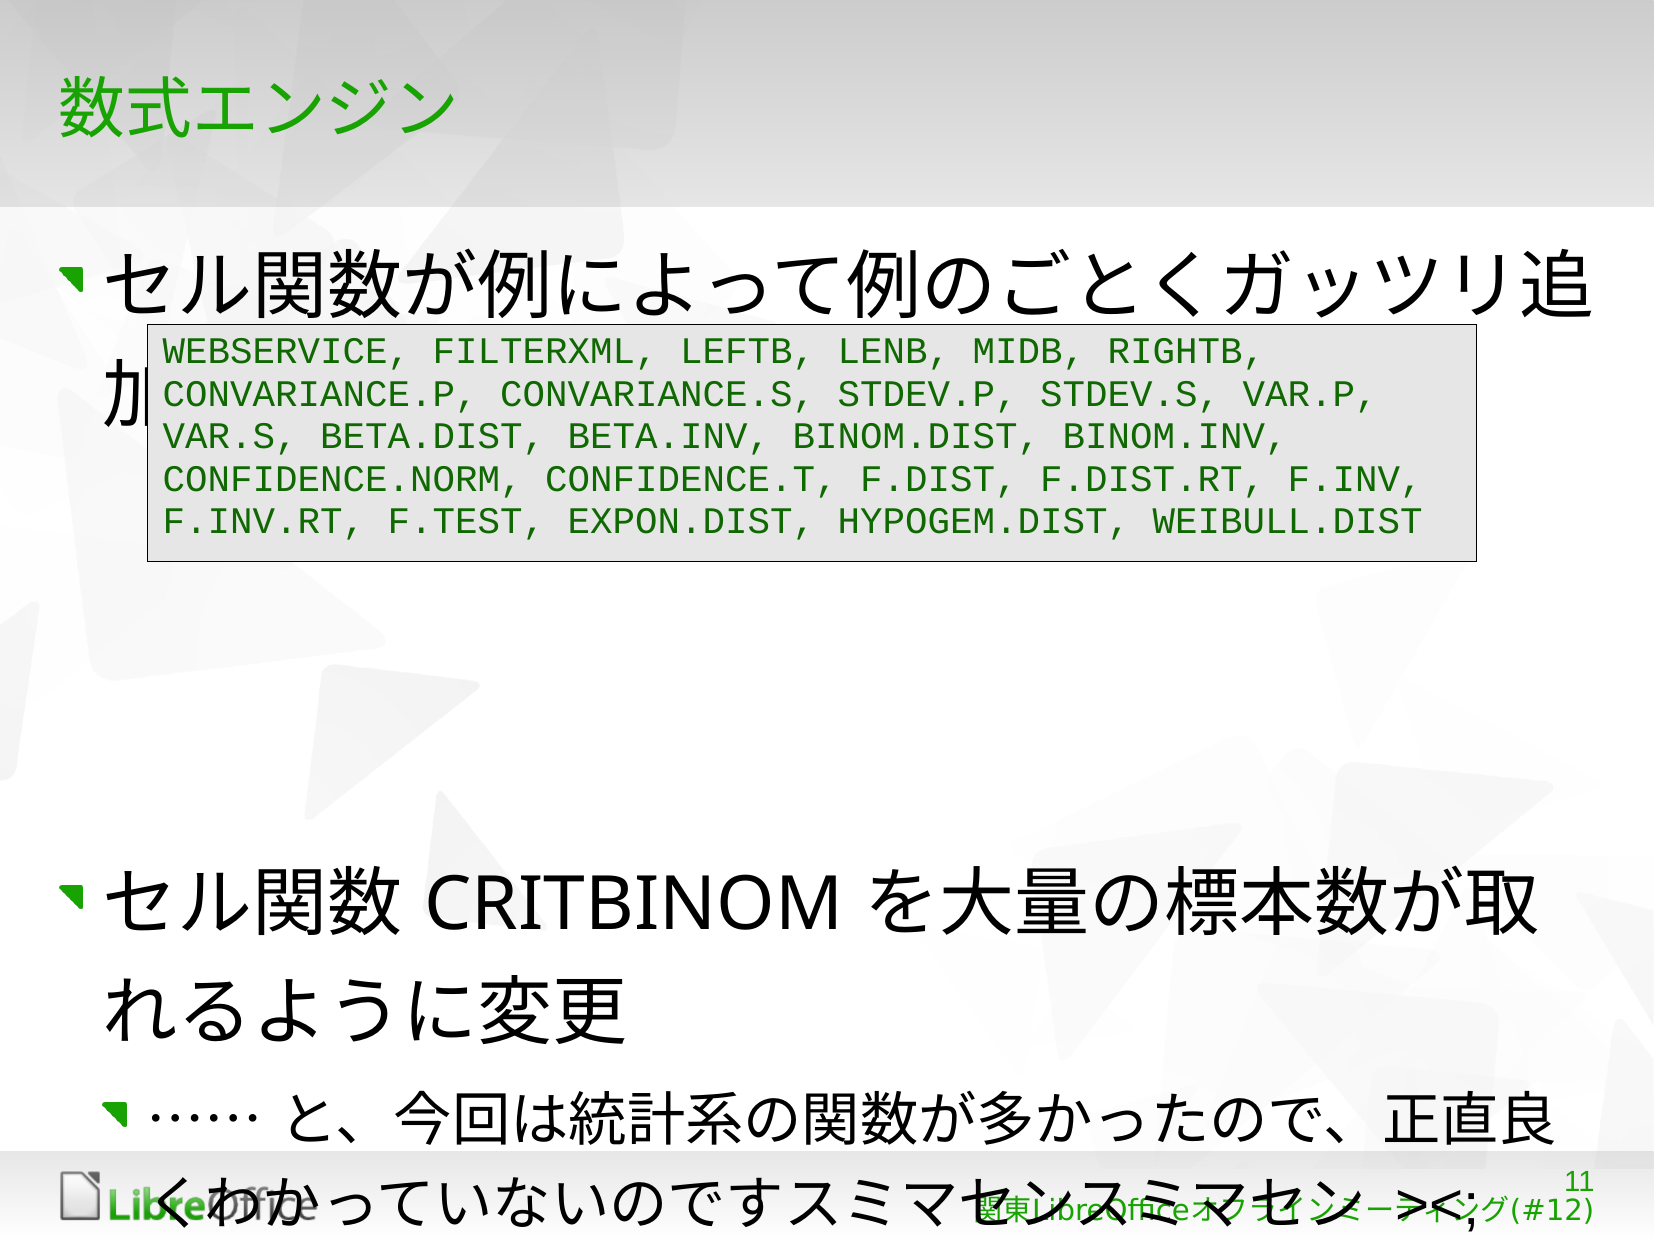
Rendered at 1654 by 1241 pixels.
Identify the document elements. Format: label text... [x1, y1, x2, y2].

list セル関数が例によって例のごとくガッツリ追加 セル関数CRITBINOMを大量の標本数が取れるように変更 ……と、今回は統計系の関数が多かったので、正直良くわかっていないのですスミマセンスミマセン ><; [59, 225, 1595, 945]
text_box WEBSERVICE, FILTERXML, LEFTB, LENB, MIDB, RIGHTB, CONVARIANCE.P, CONVARIANCE.S, STDEV.P, STDEV.S, VAR.P, VAR.S, BETA.DIST, BETA.INV, BINOM.DIST, BINOM.INV, CONFIDENCE.NORM, CONFIDENCE.T, F.DIST, F.DIST.RT, F.INV, F.INV.RT, F.TEST, EXPON.DIST, HYPOGEM.DIST, WEIBULL.DIST [147, 324, 1477, 562]
picture [915, 548, 1654, 1169]
picture [102, 1102, 127, 1127]
title 数式エンジン [59, 29, 1595, 178]
picture [0, 0, 783, 931]
picture [41, 1152, 337, 1240]
